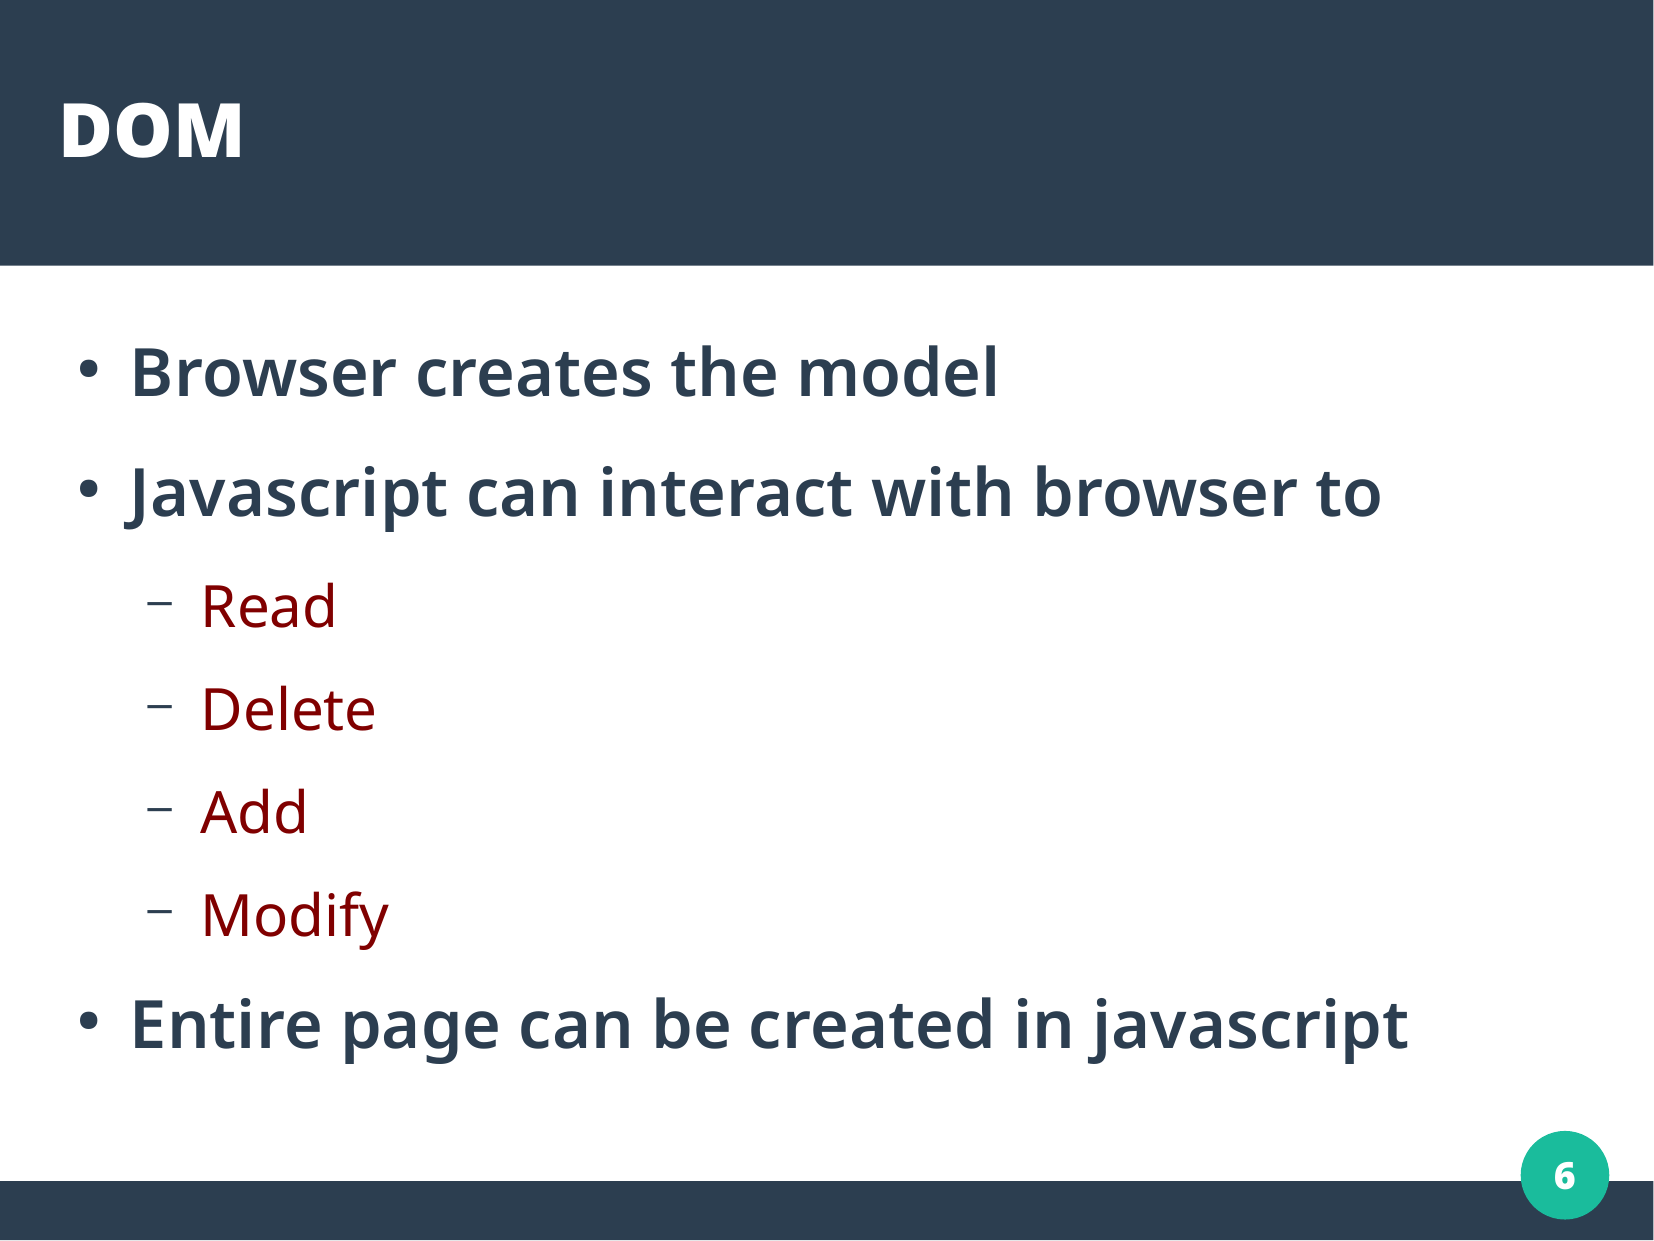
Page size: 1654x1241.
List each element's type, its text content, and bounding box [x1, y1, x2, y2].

title DOM [59, 49, 1595, 207]
list Browser creates the model Javascript can interact with browser to Read Delete Add Modify Entire page can be created in javascript [59, 324, 1595, 1152]
